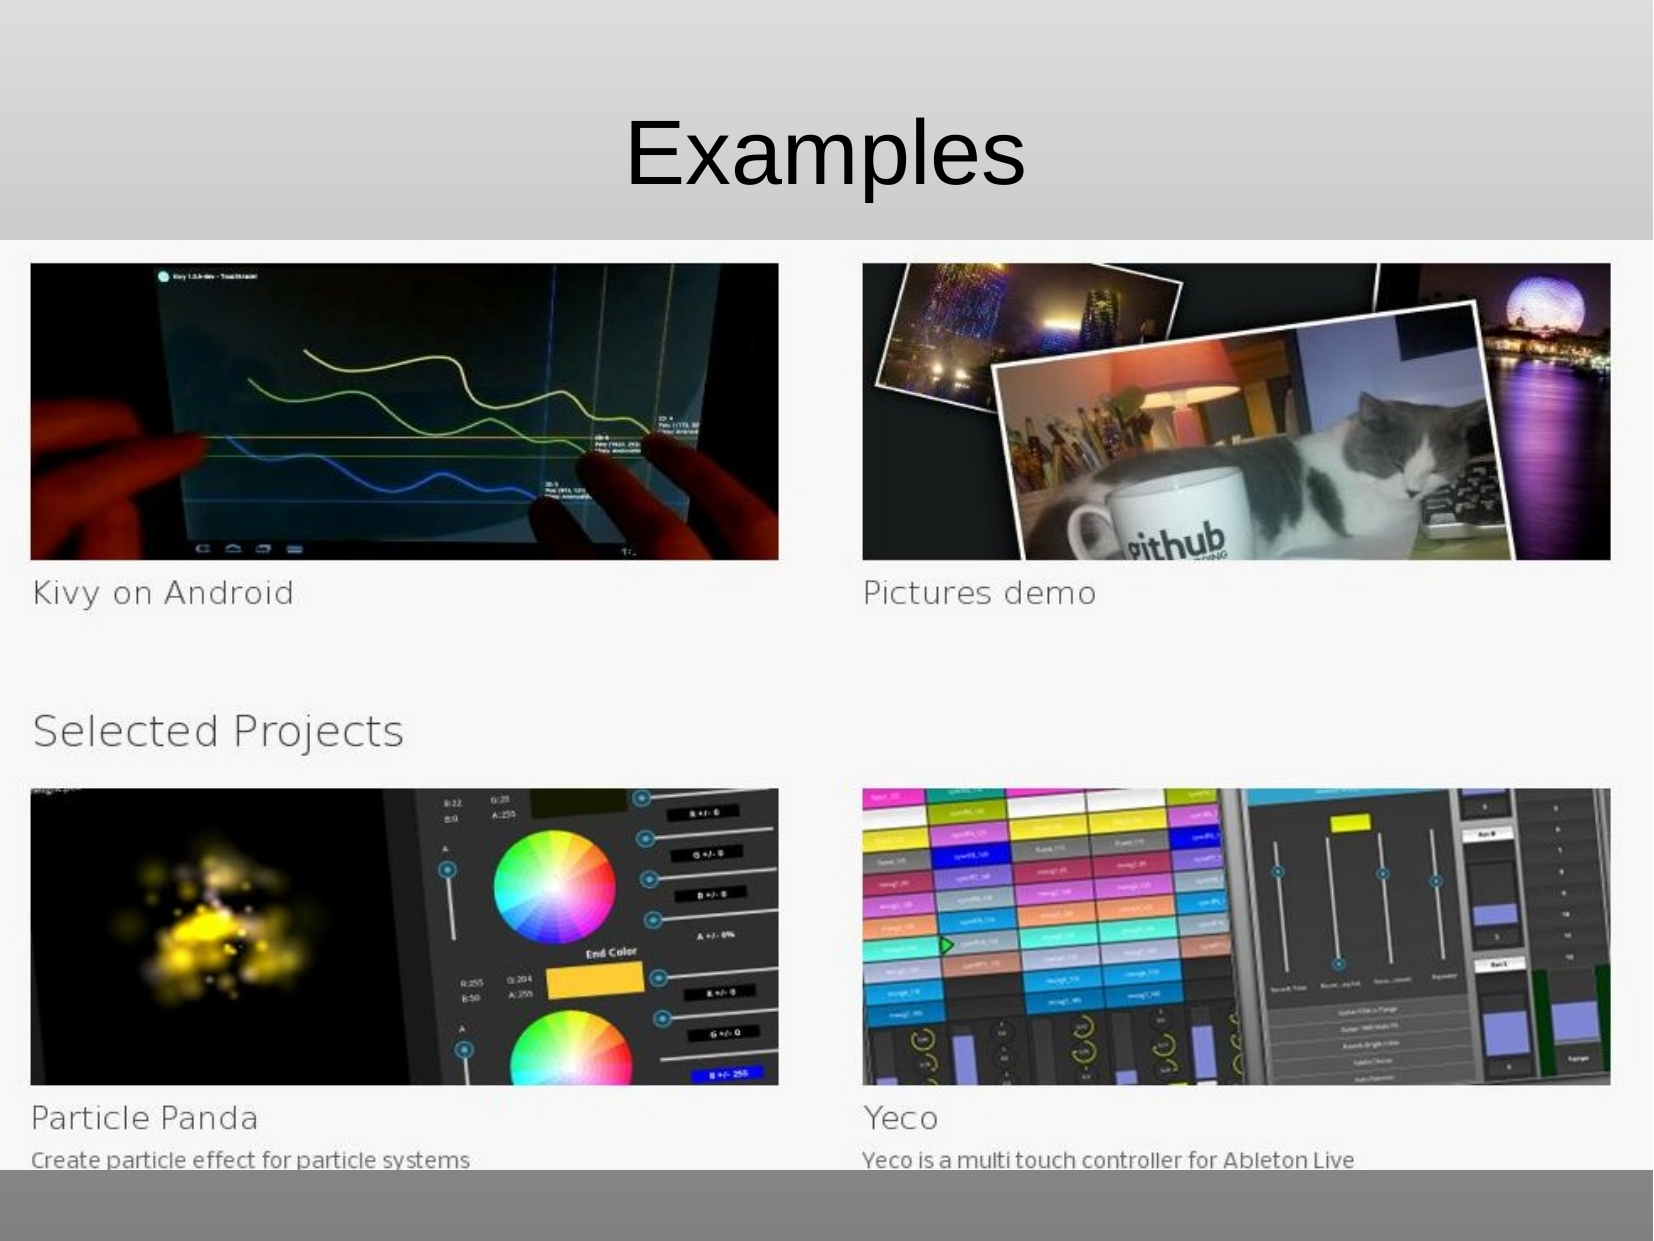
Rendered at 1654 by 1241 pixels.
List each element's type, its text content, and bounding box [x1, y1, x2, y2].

picture [0, 240, 1653, 1171]
title Examples [82, 49, 1571, 240]
